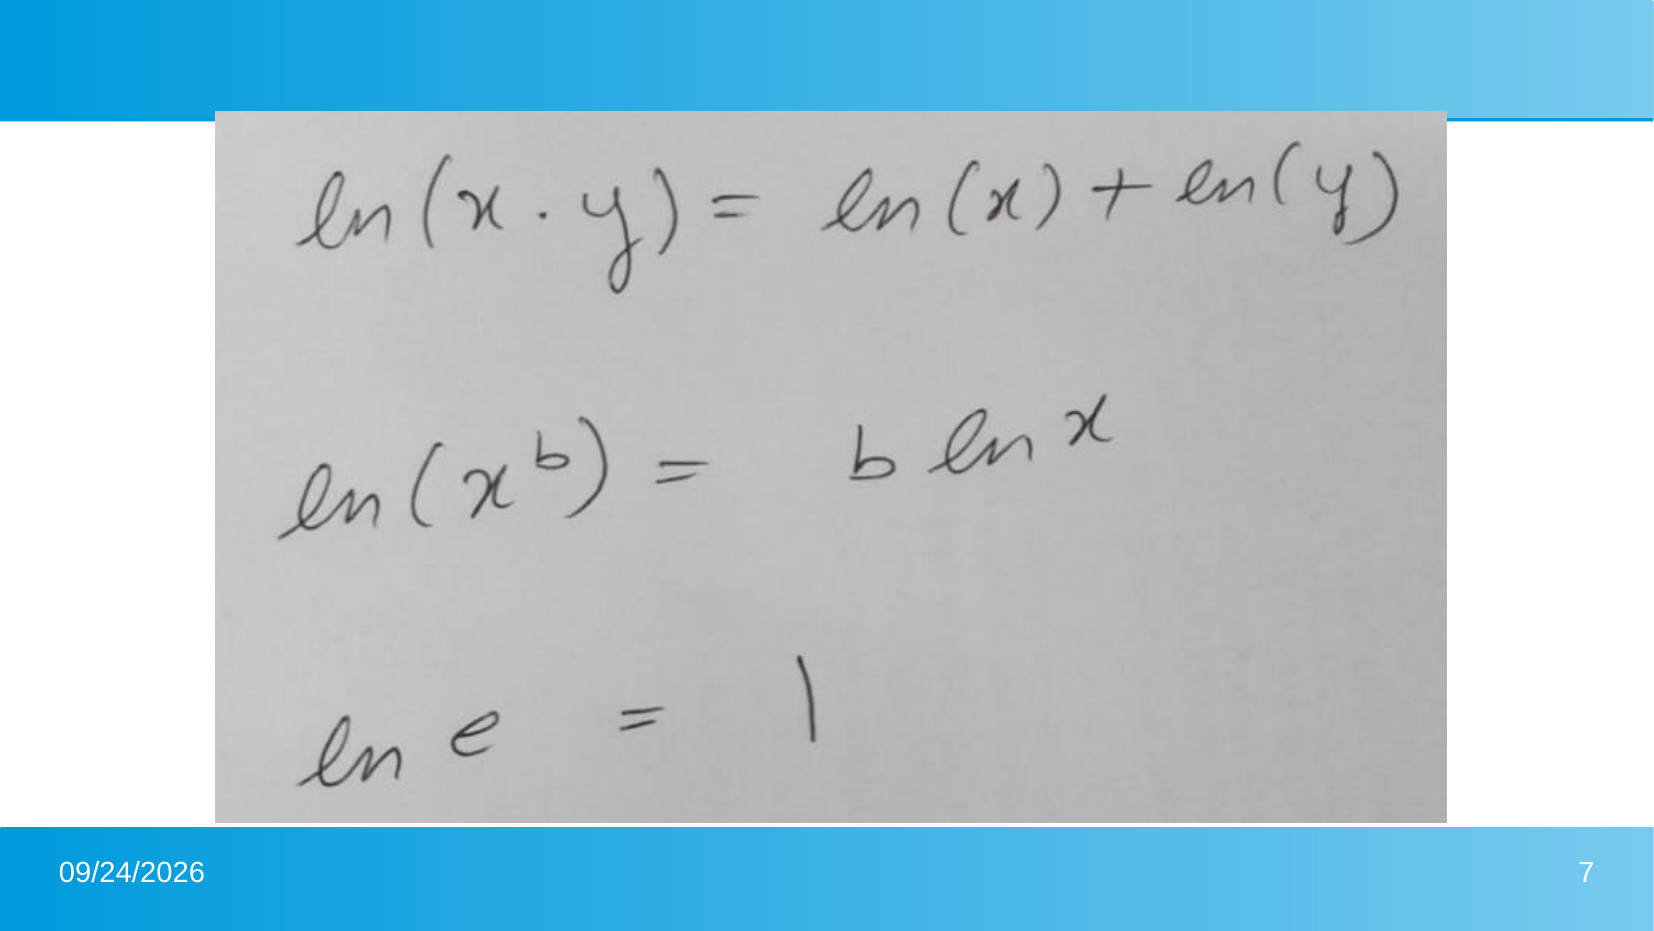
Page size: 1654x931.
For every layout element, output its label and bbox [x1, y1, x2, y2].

picture [215, 111, 1447, 823]
